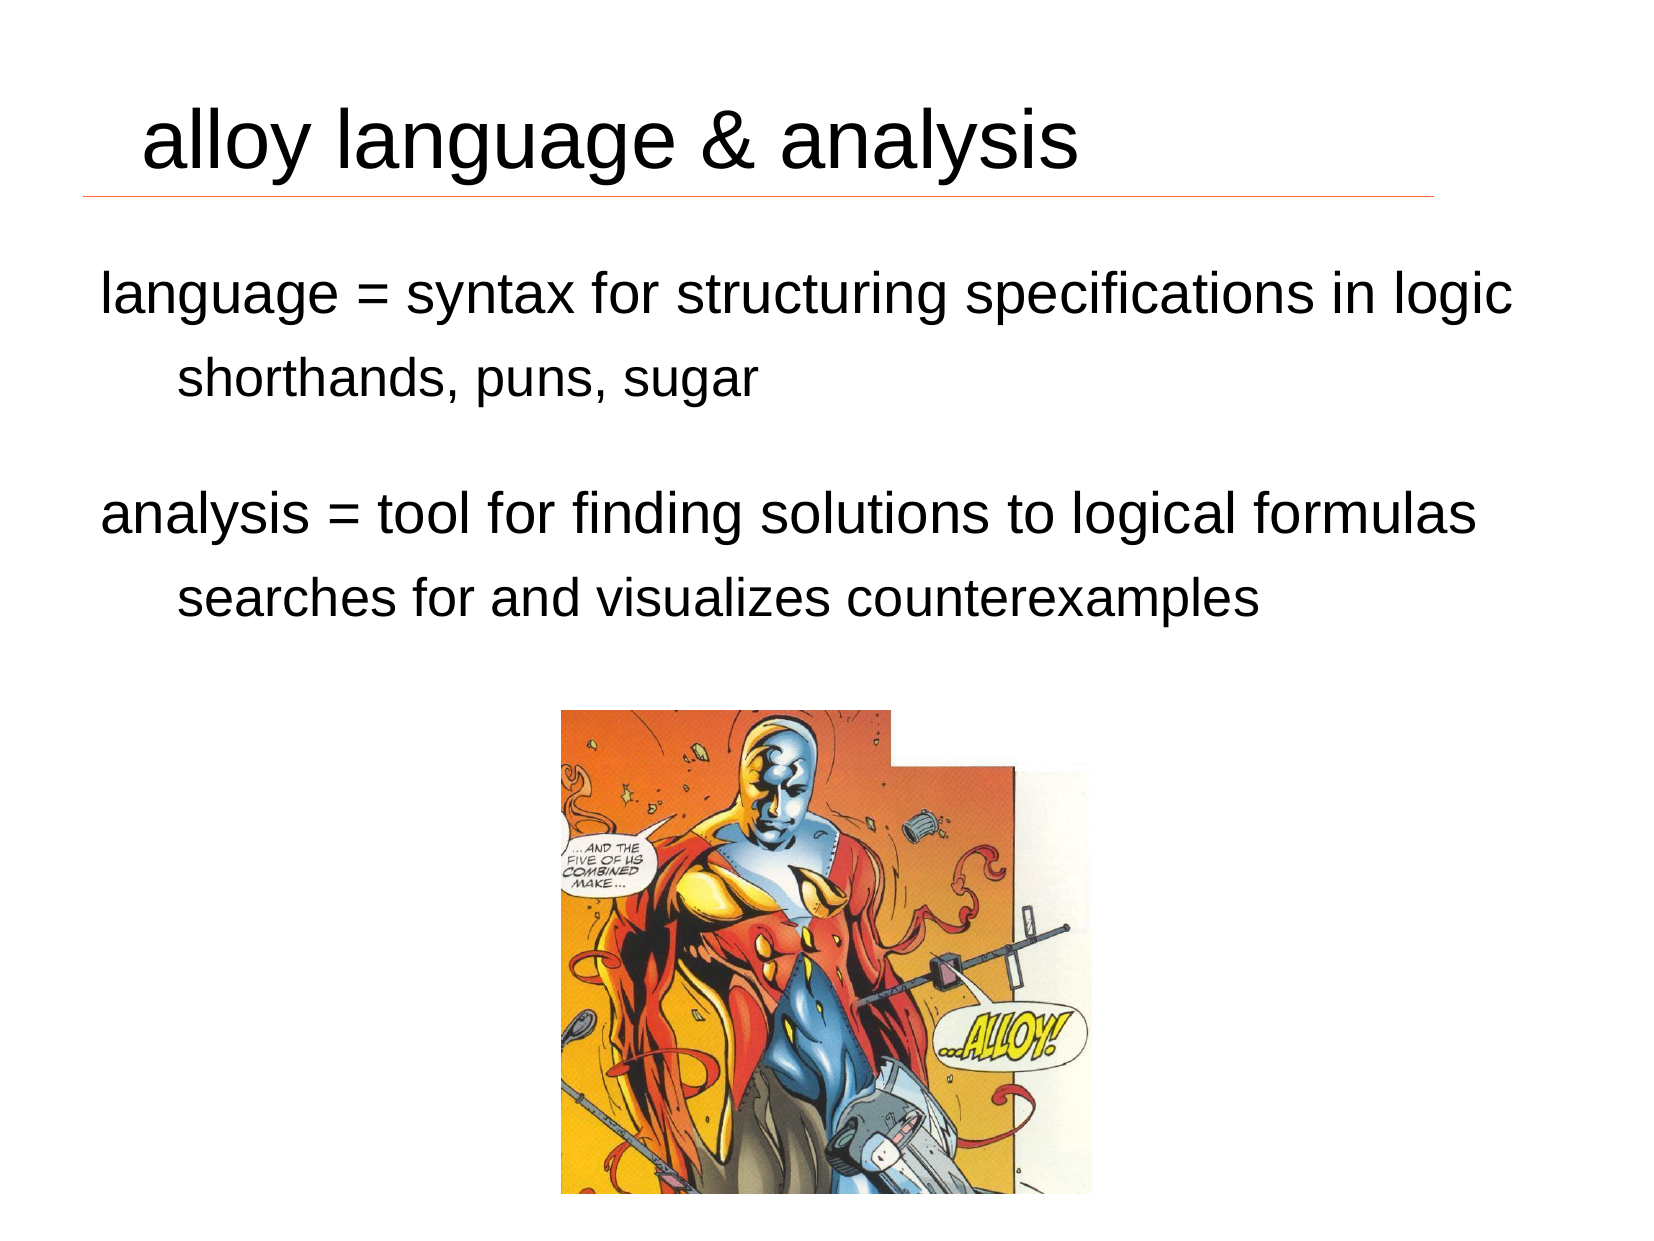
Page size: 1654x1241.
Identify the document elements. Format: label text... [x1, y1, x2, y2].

picture [561, 710, 1092, 1194]
title alloy language & analysis [141, 86, 1604, 193]
list language = syntax for structuring specifications in logic shorthands, puns, sugar analysis = tool for finding solutions to logical formulas searches for and visualizes counterexamples [82, 261, 1571, 1120]
